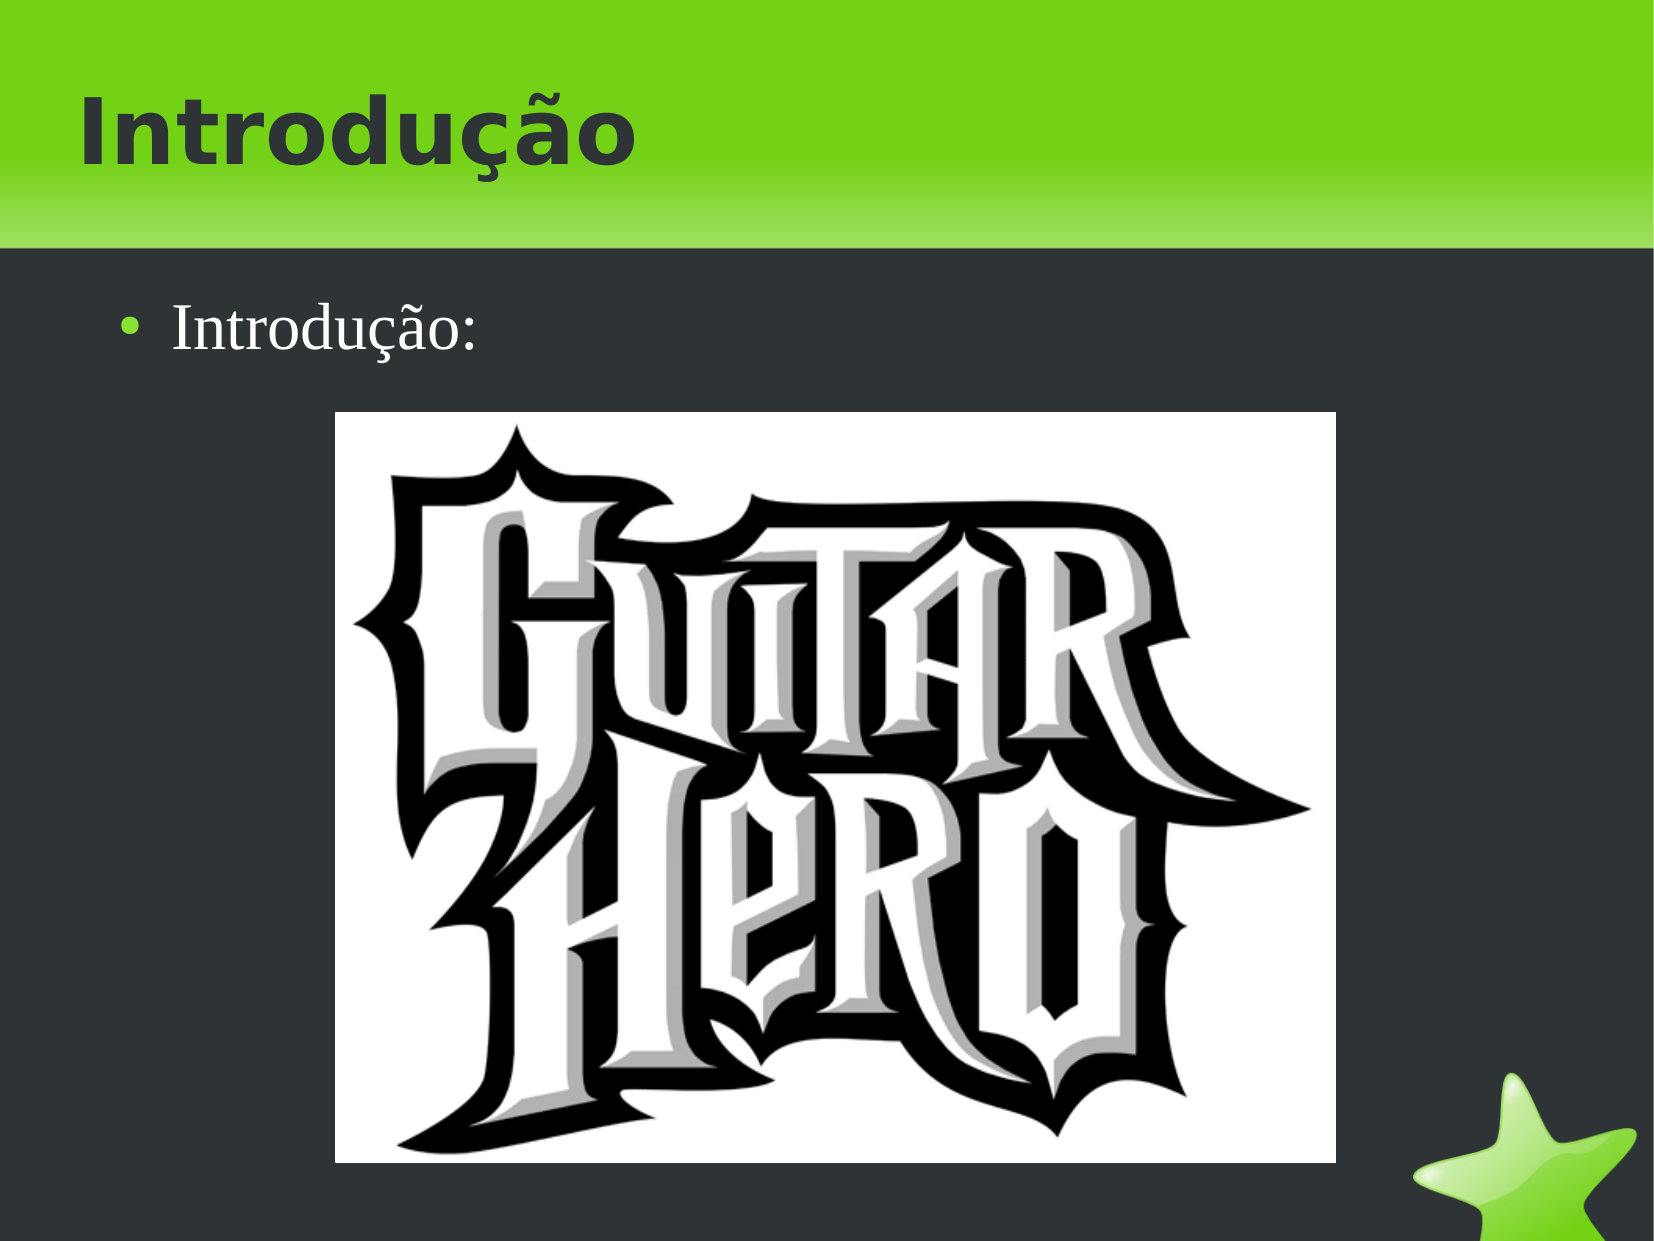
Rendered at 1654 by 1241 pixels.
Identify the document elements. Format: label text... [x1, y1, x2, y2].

title Introdução [76, 29, 1565, 237]
list Introdução: [82, 290, 1571, 1109]
picture [0, 0, 1654, 1241]
